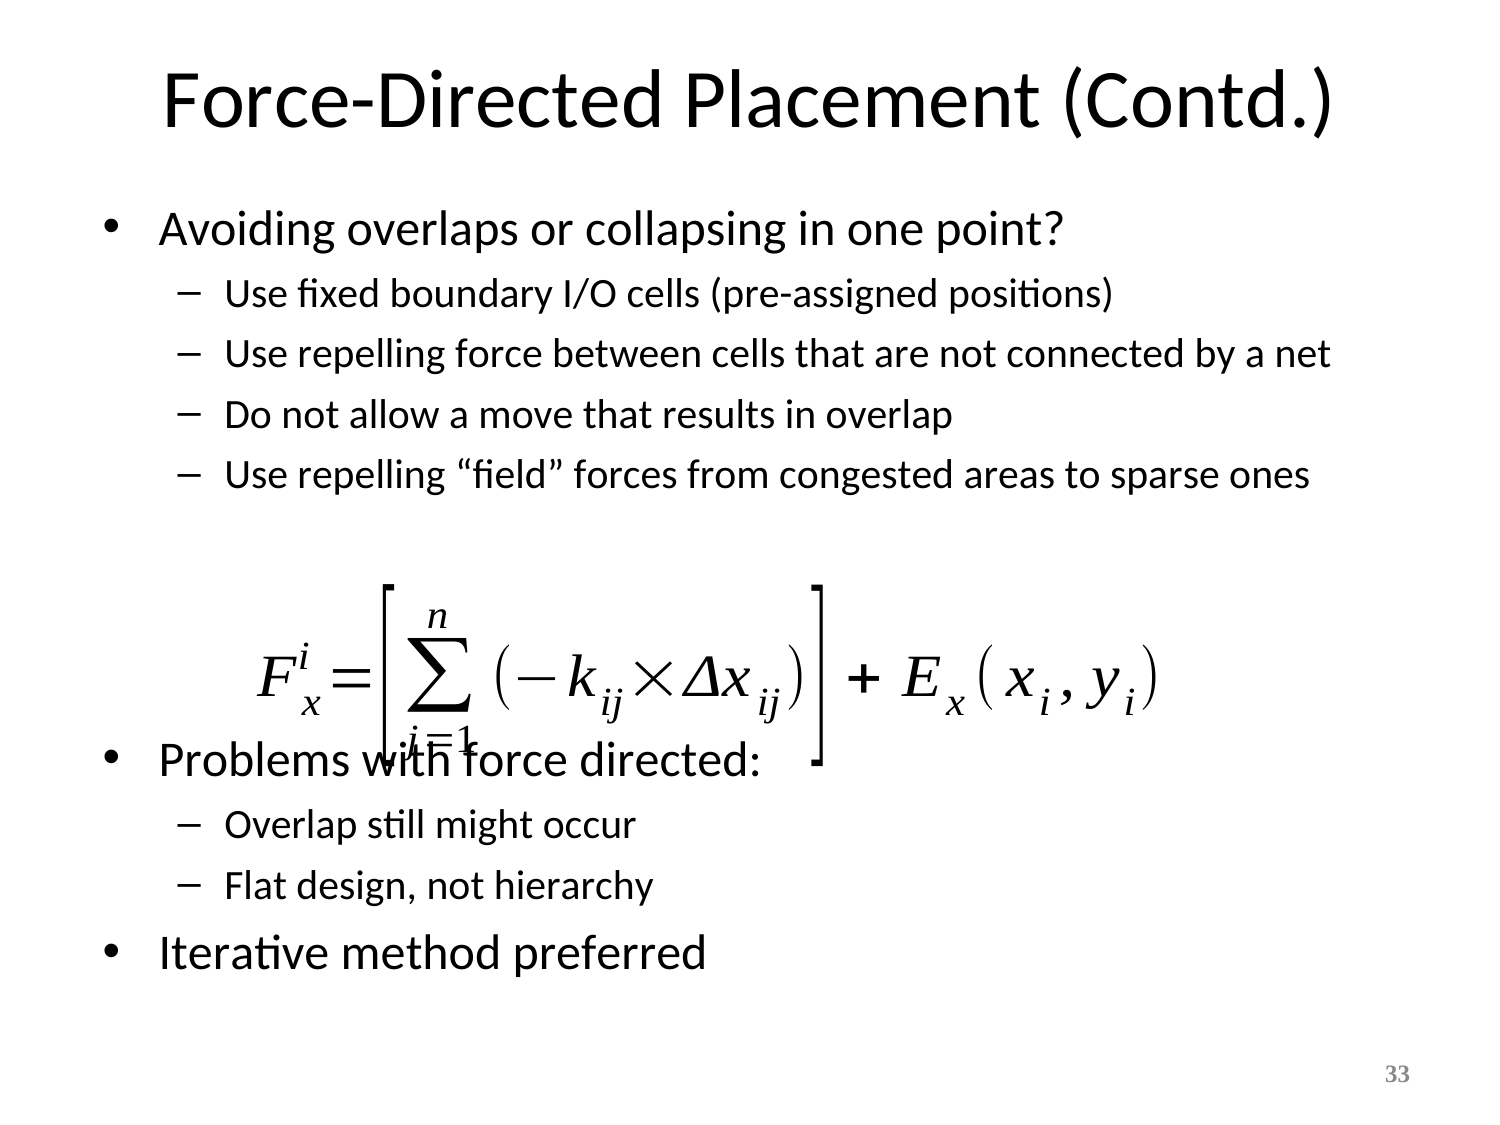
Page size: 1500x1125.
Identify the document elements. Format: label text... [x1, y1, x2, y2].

text_box <number> [1074, 1042, 1426, 1103]
chart [237, 583, 1183, 771]
title Force-Directed Placement (Contd.) [5, 0, 1495, 188]
list Avoiding overlaps or collapsing in one point? Use fixed boundary I/O cells (pre-assigned positions) Use repelling force between cells that are not connected by a net Do not allow a move that results in overlap Use repelling “field” forces from congested areas to sparse ones Problems with force directed: Overlap still might occur Flat design, not hierarchy Iterative method preferred [87, 187, 1438, 1063]
